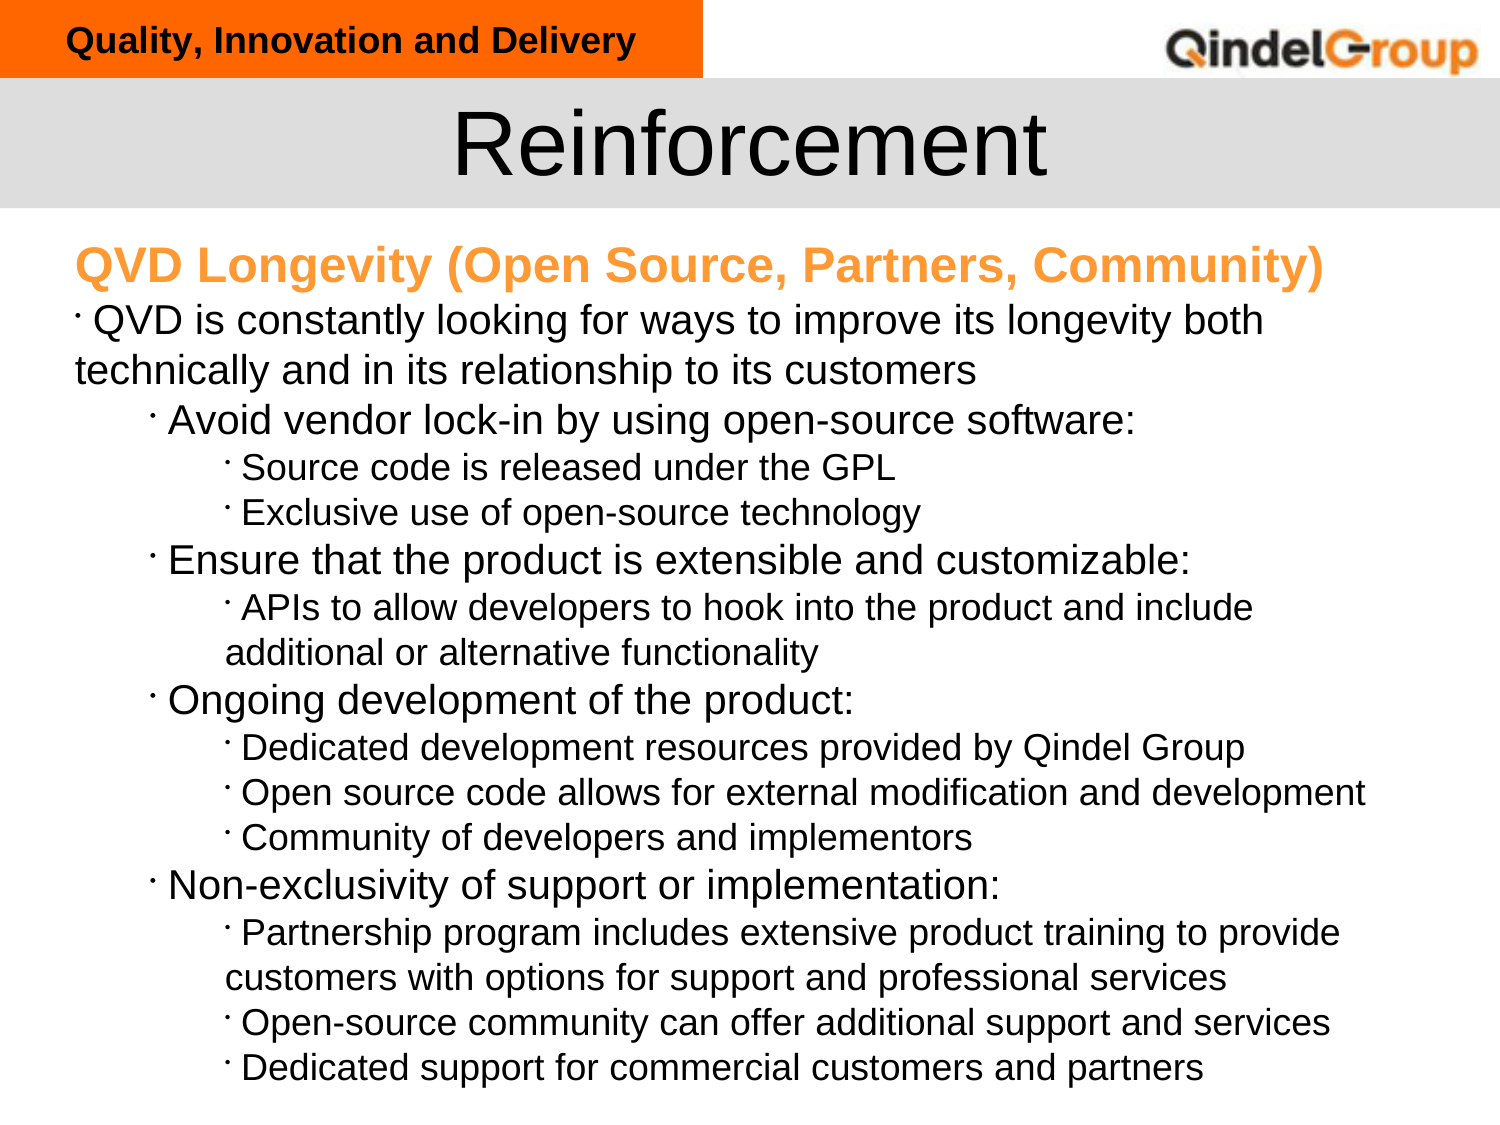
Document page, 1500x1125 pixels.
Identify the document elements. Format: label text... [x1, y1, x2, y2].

title Reinforcement [75, 45, 1426, 224]
picture [1163, 23, 1481, 78]
text_box QVD Longevity (Open Source, Partners, Community) QVD is constantly looking for ways to improve its longevity both technically and in its relationship to its customers Avoid vendor lock-in by using open-source software: Source code is released under the GPL Exclusive use of open-source technology Ensure that the product is extensible and customizable: APIs to allow developers to hook into the product and include additional or alternative functionality Ongoing development of the product: Dedicated development resources provided by Qindel Group Open source code allows for external modification and development Community of developers and implementors Non-exclusivity of support or implementation: Partnership program includes extensive product training to provide customers with options for support and professional services Open-source community can offer additional support and services Dedicated support for commercial customers and partners [60, 224, 1426, 1096]
